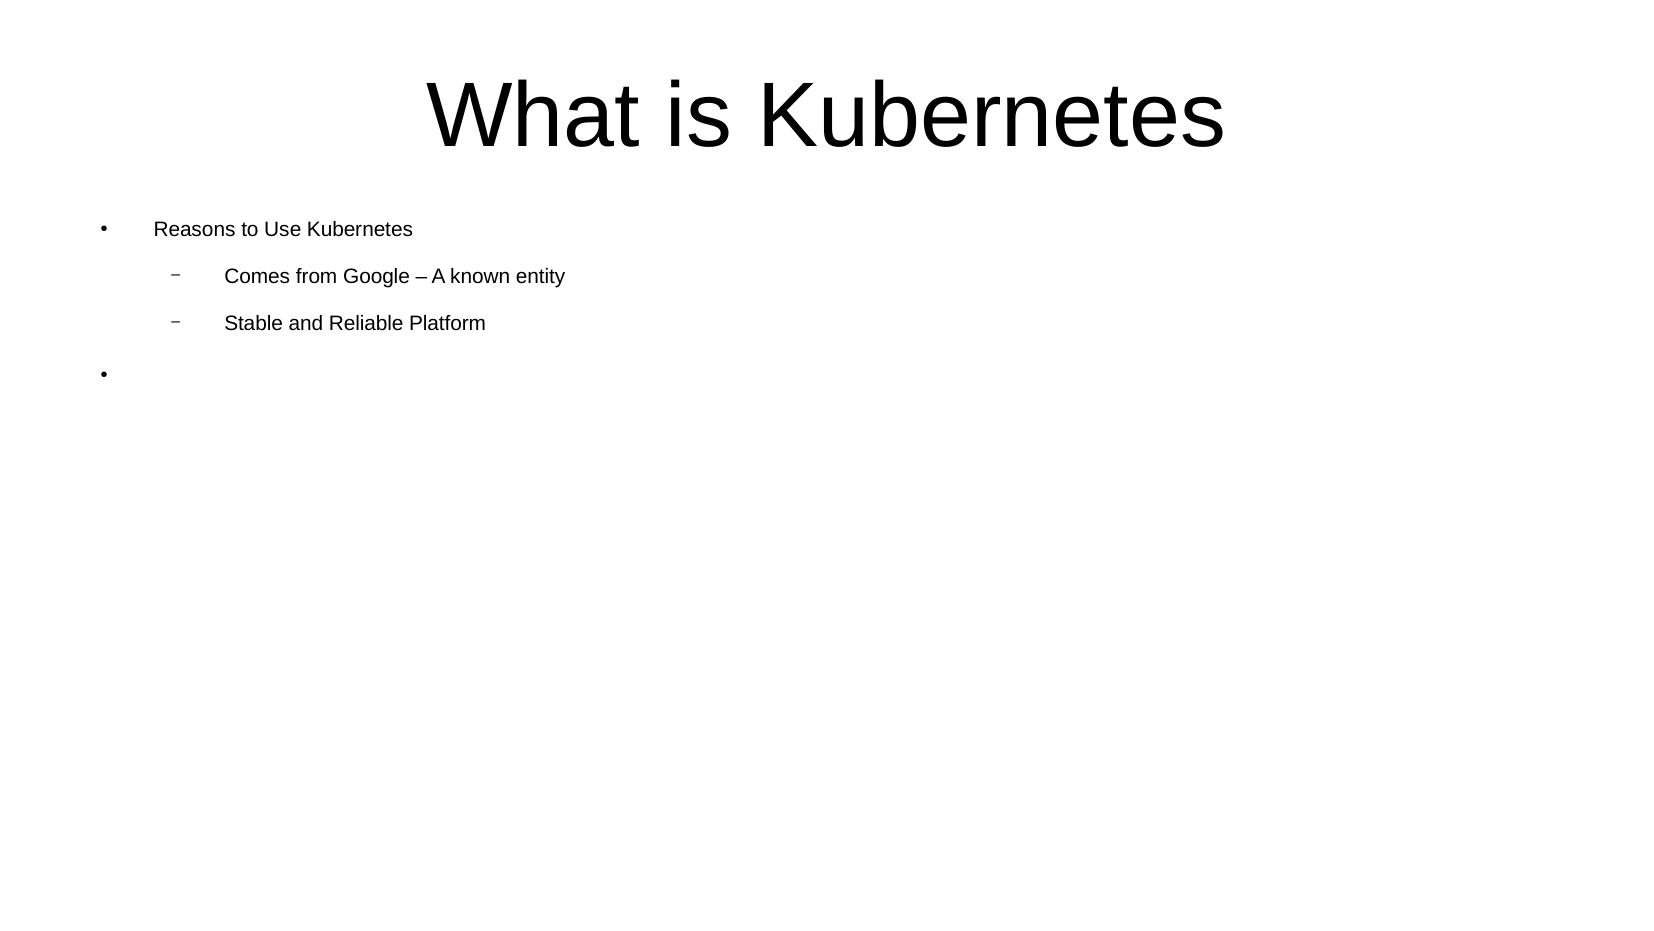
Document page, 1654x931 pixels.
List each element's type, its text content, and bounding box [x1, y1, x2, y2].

list Reasons to Use Kubernetes Comes from Google – A known entity Stable and Reliable Platform [82, 217, 1613, 901]
title What is Kubernetes [82, 37, 1571, 193]
